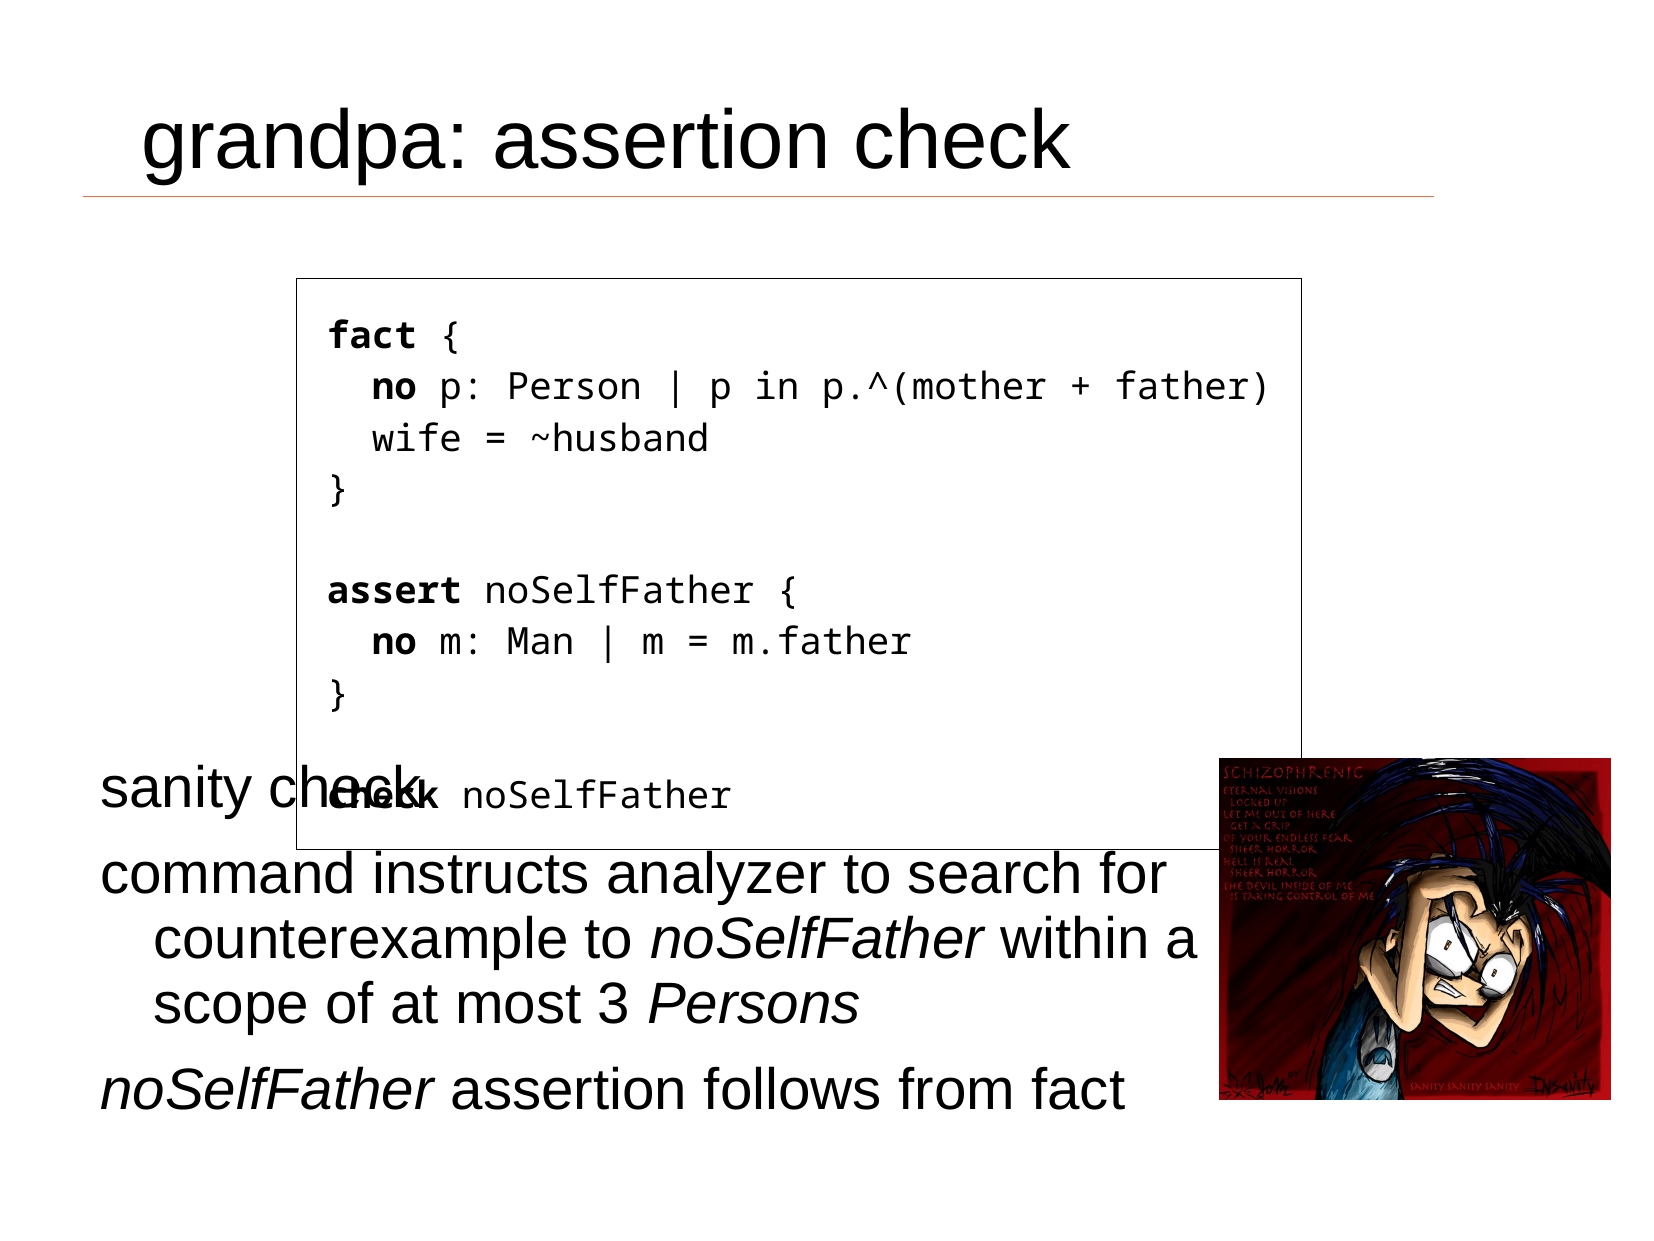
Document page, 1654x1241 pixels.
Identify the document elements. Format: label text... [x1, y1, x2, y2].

list sanity check command instructs analyzer to search for counterexample to noSelfFather within a scope of at most 3 Persons noSelfFather assertion follows from fact [297, 741, 1211, 849]
list sanity check command instructs analyzer to search for counterexample to noSelfFather within a scope of at most 3 Persons noSelfFather assertion follows from fact [82, 668, 1211, 1193]
picture [1219, 758, 1611, 1100]
text_box fact { no p: Person | p in p.^(mother + father) wife = ~husband } assert noSelfFather { no m: Man | m = m.father } check noSelfFather [296, 278, 1302, 741]
title grandpa: assertion check [141, 86, 1604, 193]
